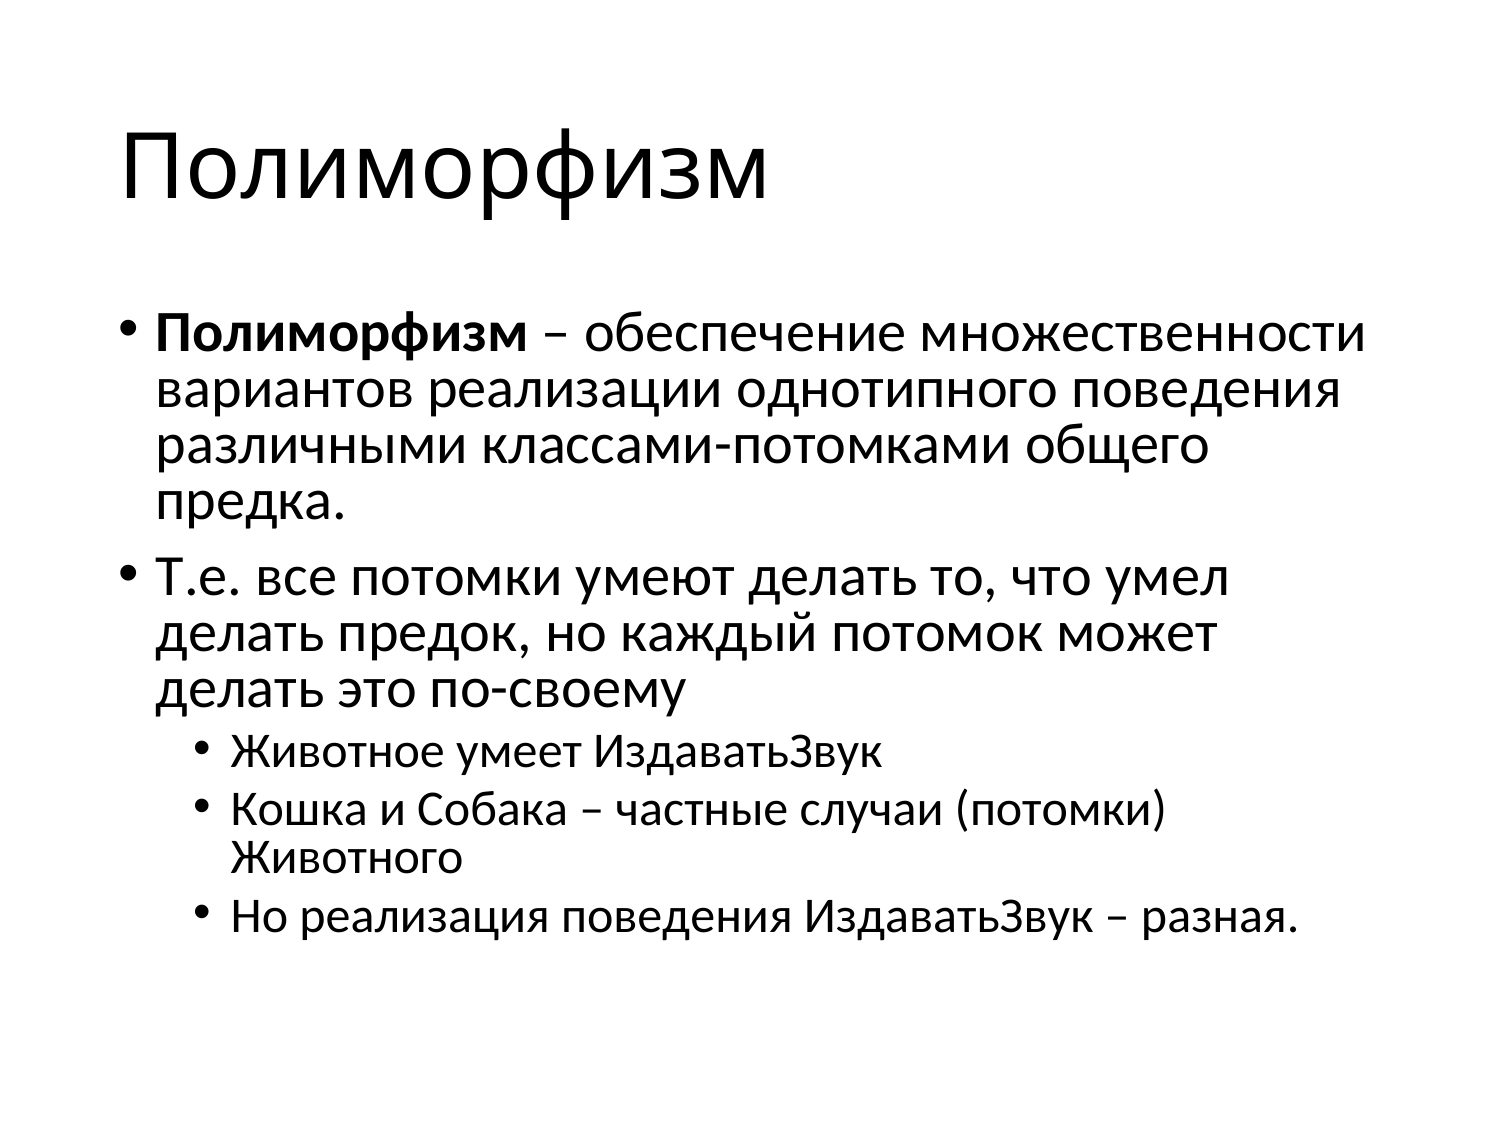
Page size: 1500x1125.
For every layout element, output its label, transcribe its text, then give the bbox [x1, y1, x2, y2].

list Полиморфизм – обеспечение множественности вариантов реализации однотипного поведения различными классами-потомками общего предка. Т.е. все потомки умеют делать то, что умел делать предок, но каждый потомок может делать это по-своему Животное умеет ИздаватьЗвук Кошка и Собака – частные случаи (потомки) Животного Но реализация поведения ИздаватьЗвук – разная. [103, 299, 1397, 1014]
title Полиморфизм [103, 59, 1397, 278]
